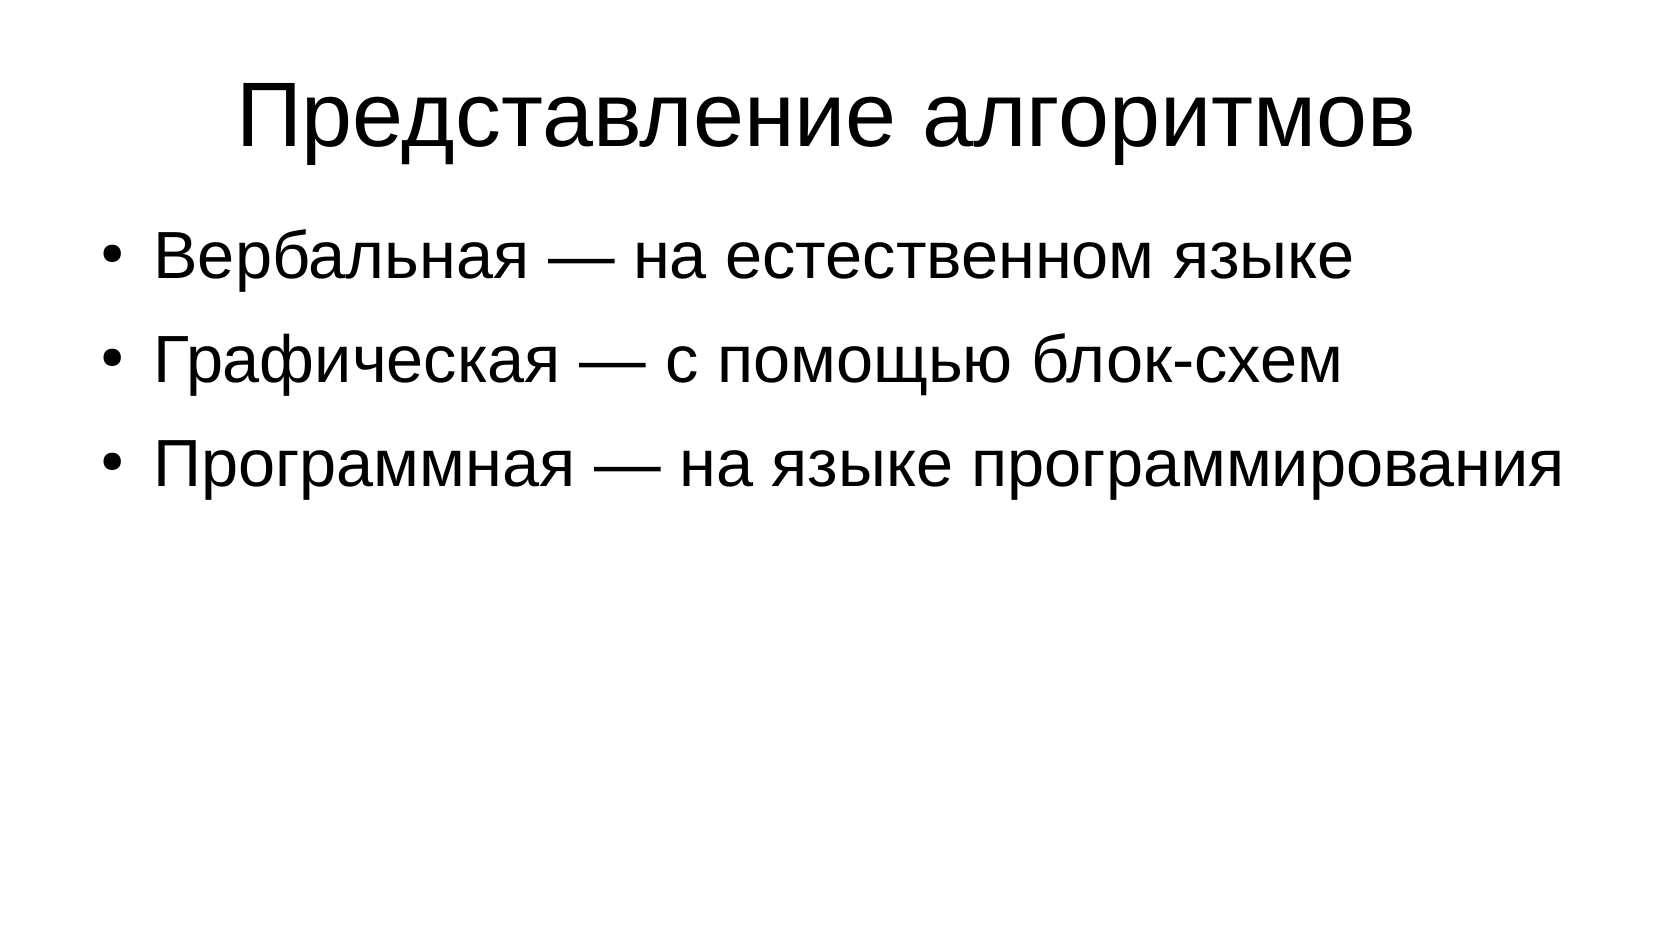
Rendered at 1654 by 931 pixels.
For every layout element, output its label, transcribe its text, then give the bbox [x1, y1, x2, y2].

list Вербальная — на естественном языке Графическая — с помощью блок-схем Программная — на языке программирования [82, 217, 1571, 758]
title Представление алгоритмов [82, 37, 1571, 193]
